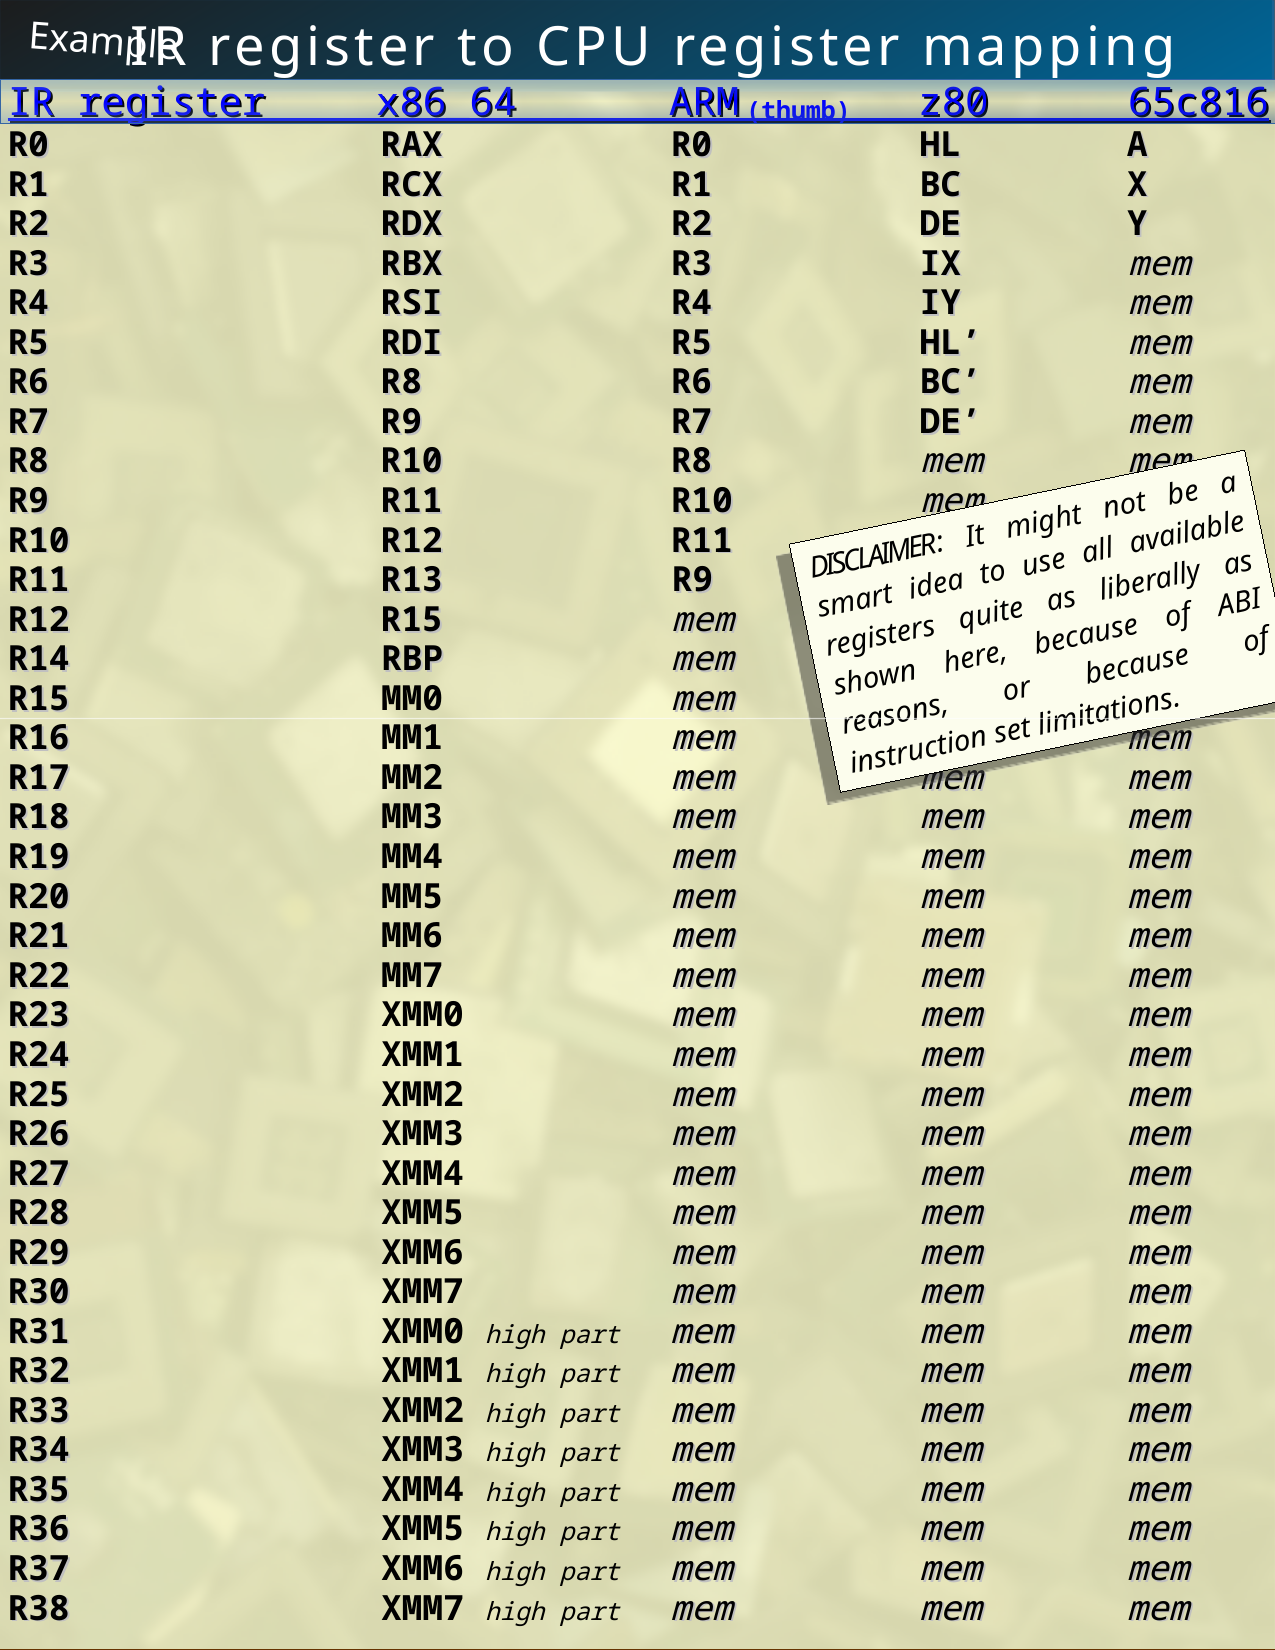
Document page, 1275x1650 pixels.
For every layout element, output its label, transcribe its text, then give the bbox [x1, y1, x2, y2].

text_box DISCLAIMER: It might not be a smart idea to use all available registers quite as liberally as shown here, because of ABI reasons, or because of instruction set limitations. [789, 450, 1275, 691]
text_box Example [4, 0, 413, 89]
text_box IR register x86_64 ARM z80 65c816 R0 RAX R0 HL A R1 RCX R1 BC X R2 RDX R2 DE Y R3 RBX R3 IX mem R4 RSI R4 IY mem R5 RDI R5 HL’ mem R6 R8 R6 BC’ mem R7 R9 R7 DE’ mem R8 R10 R8 mem mem R9 R11 R10 mem mem R10 R12 R11 mem mem R11 R13 R9 mem mem R12 R15 mem mem mem R14 RBP mem mem mem R15 MM0 mem mem mem R16 MM1 mem mem mem R17 MM2 mem mem mem R18 MM3 mem mem mem R19 MM4 mem mem mem R20 MM5 mem mem mem R21 MM6 mem mem mem R22 MM7 mem mem mem R23 XMM0 mem mem mem R24 XMM1 mem mem mem R25 XMM2 mem mem mem R26 XMM3 mem mem mem R27 XMM4 mem mem mem R28 XMM5 mem mem mem R29 XMM6 mem mem mem R30 XMM7 mem mem mem R31 XMM0 high part mem mem mem R32 XMM1 high part mem mem mem R33 XMM2 high part mem mem mem R34 XMM3 high part mem mem mem R35 XMM4 high part mem mem mem R36 XMM5 high part mem mem mem R37 XMM6 high part mem mem mem R38 XMM7 high part mem mem mem [0, 720, 1275, 1650]
text_box (thumb) [731, 124, 897, 130]
text_box IR register x86_64 ARM z80 65c816 R0 RAX R0 HL A R1 RCX R1 BC X R2 RDX R2 DE Y R3 RBX R3 IX mem R4 RSI R4 IY mem R5 RDI R5 HL’ mem R6 R8 R6 BC’ mem R7 R9 R7 DE’ mem R8 R10 R8 mem mem R9 R11 R10 mem mem R10 R12 R11 mem mem R11 R13 R9 mem mem R12 R15 mem mem mem R14 RBP mem mem mem R15 MM0 mem mem mem R16 MM1 mem mem mem R17 MM2 mem mem mem R18 MM3 mem mem mem R19 MM4 mem mem mem R20 MM5 mem mem mem R21 MM6 mem mem mem R22 MM7 mem mem mem R23 XMM0 mem mem mem R24 XMM1 mem mem mem R25 XMM2 mem mem mem R26 XMM3 mem mem mem R27 XMM4 mem mem mem R28 XMM5 mem mem mem R29 XMM6 mem mem mem R30 XMM7 mem mem mem R31 XMM0 high part mem mem mem R32 XMM1 high part mem mem mem R33 XMM2 high part mem mem mem R34 XMM3 high part mem mem mem R35 XMM4 high part mem mem mem R36 XMM5 high part mem mem mem R37 XMM6 high part mem mem mem R38 XMM7 high part mem mem mem [0, 124, 1275, 717]
text_box [0, 79, 1275, 124]
text_box IR register to CPU register mapping [0, 0, 272, 79]
text_box IR register to CPU register mapping [22, 0, 1274, 79]
